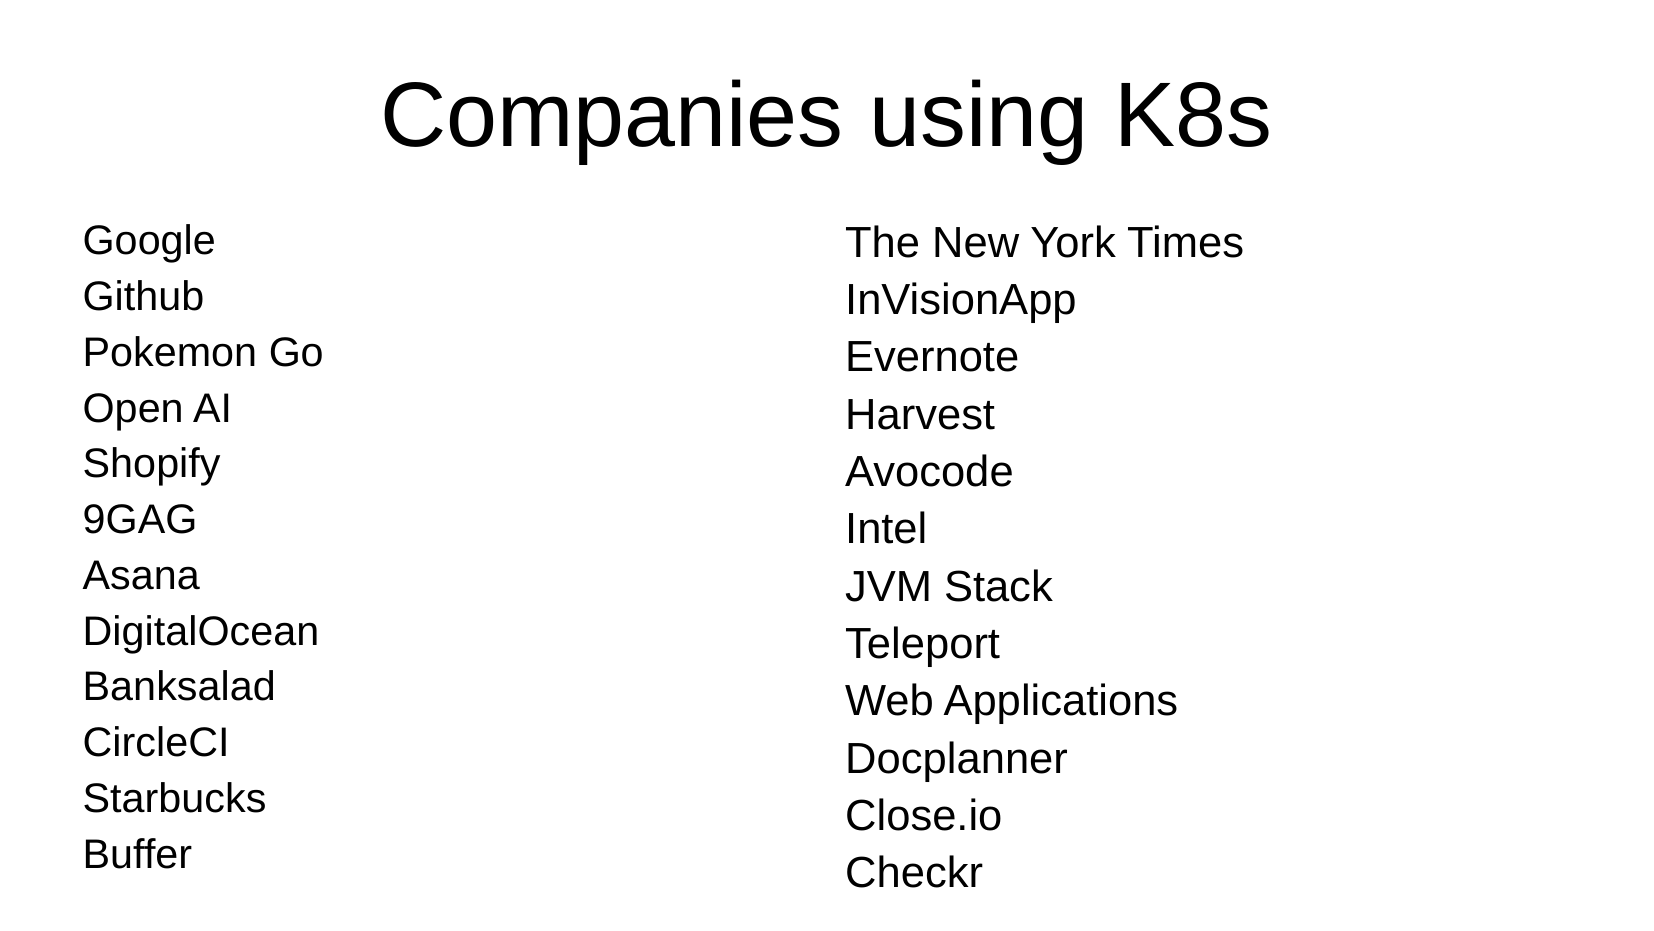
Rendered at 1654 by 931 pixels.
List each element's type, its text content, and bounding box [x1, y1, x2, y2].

title Companies using K8s [82, 37, 1571, 193]
list The New York Times InVisionApp Evernote Harvest Avocode Intel JVM Stack Teleport Web Applications Docplanner Close.io Checkr [845, 217, 1572, 898]
list Google Github Pokemon Go Open AI Shopify 9GAG Asana DigitalOcean Banksalad CircleCI Starbucks Buffer [82, 217, 809, 886]
